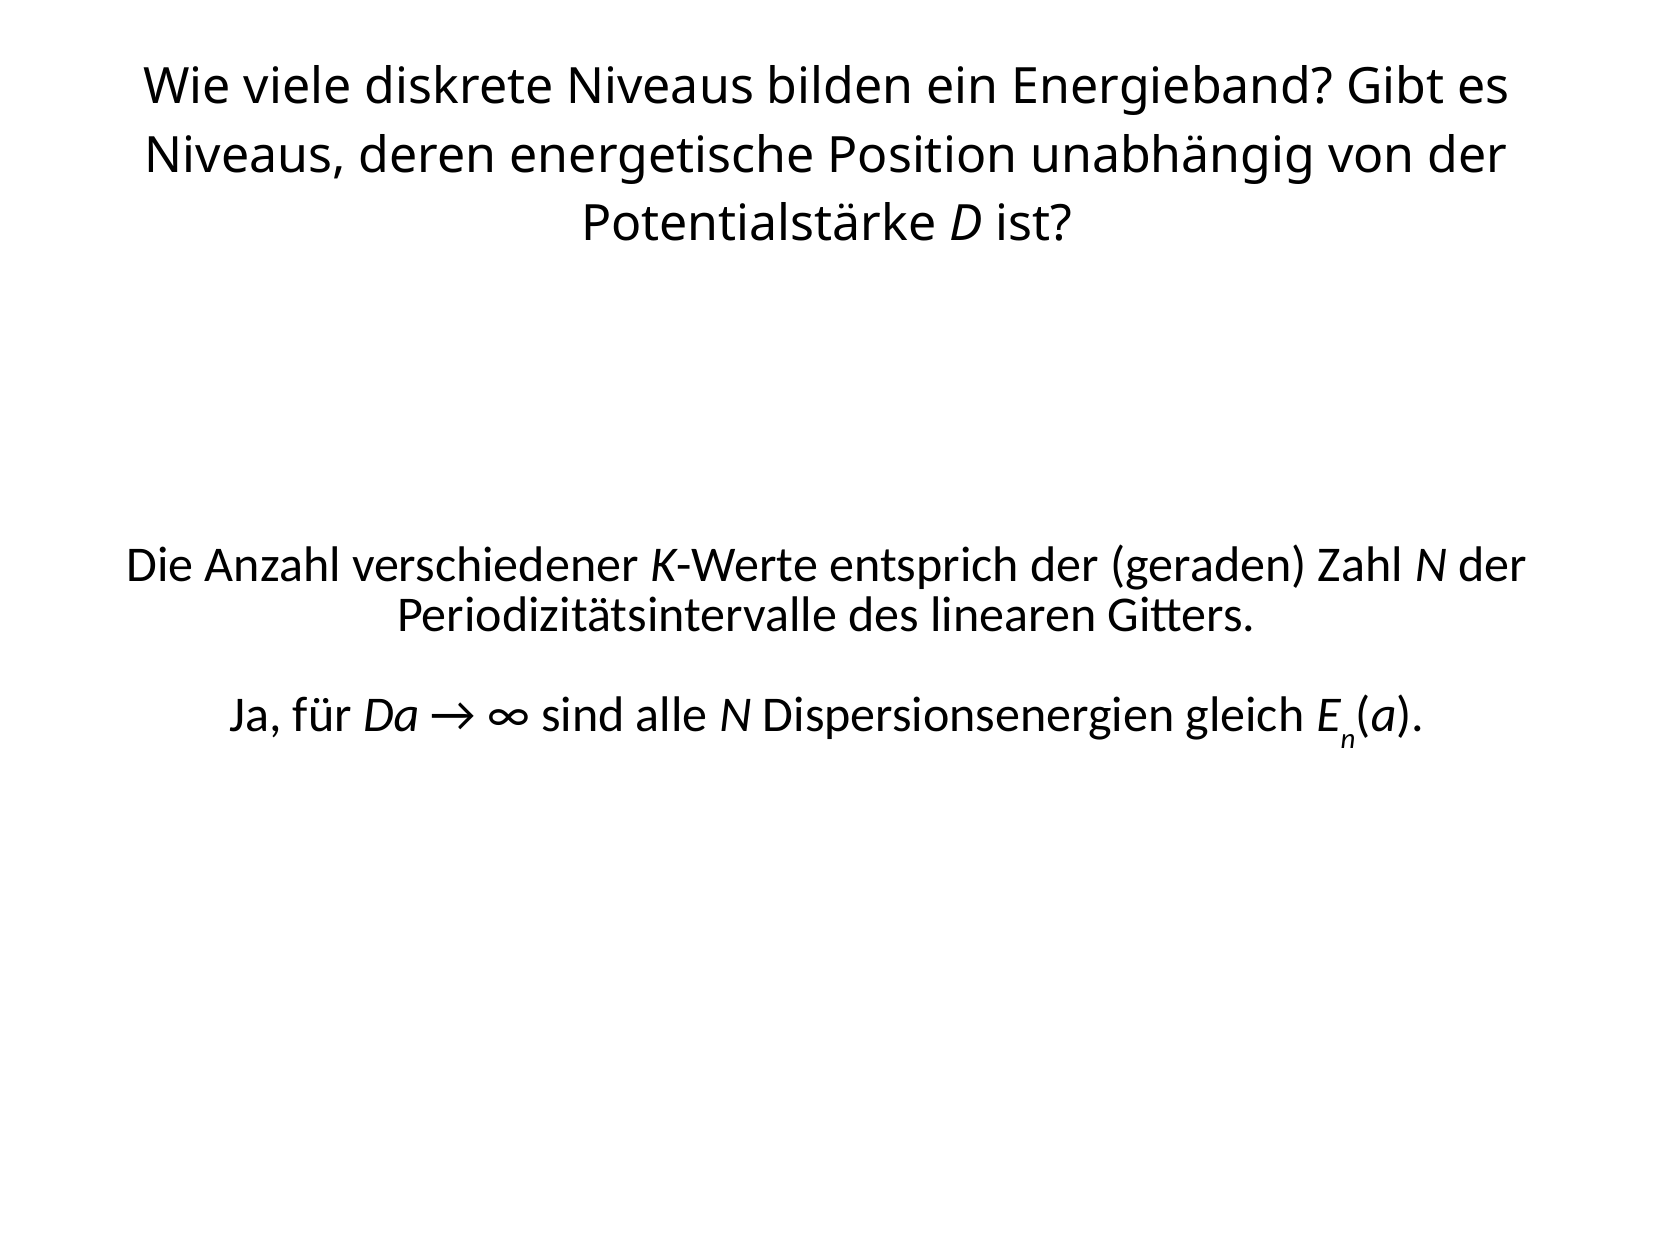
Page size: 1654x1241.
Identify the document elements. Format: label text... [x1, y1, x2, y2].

title Wie viele diskrete Niveaus bilden ein Energieband? Gibt es Niveaus, deren energetische Position unabhängig von der Potentialstärke D ist? [82, 49, 1571, 257]
subtitle Die Anzahl verschiedener K-Werte entsprich der (geraden) Zahl N der Periodizitätsintervalle des linearen Gitters. Ja, für Da → ∞ sind alle N Dispersionsenergien gleich En(a). [82, 290, 1571, 1010]
